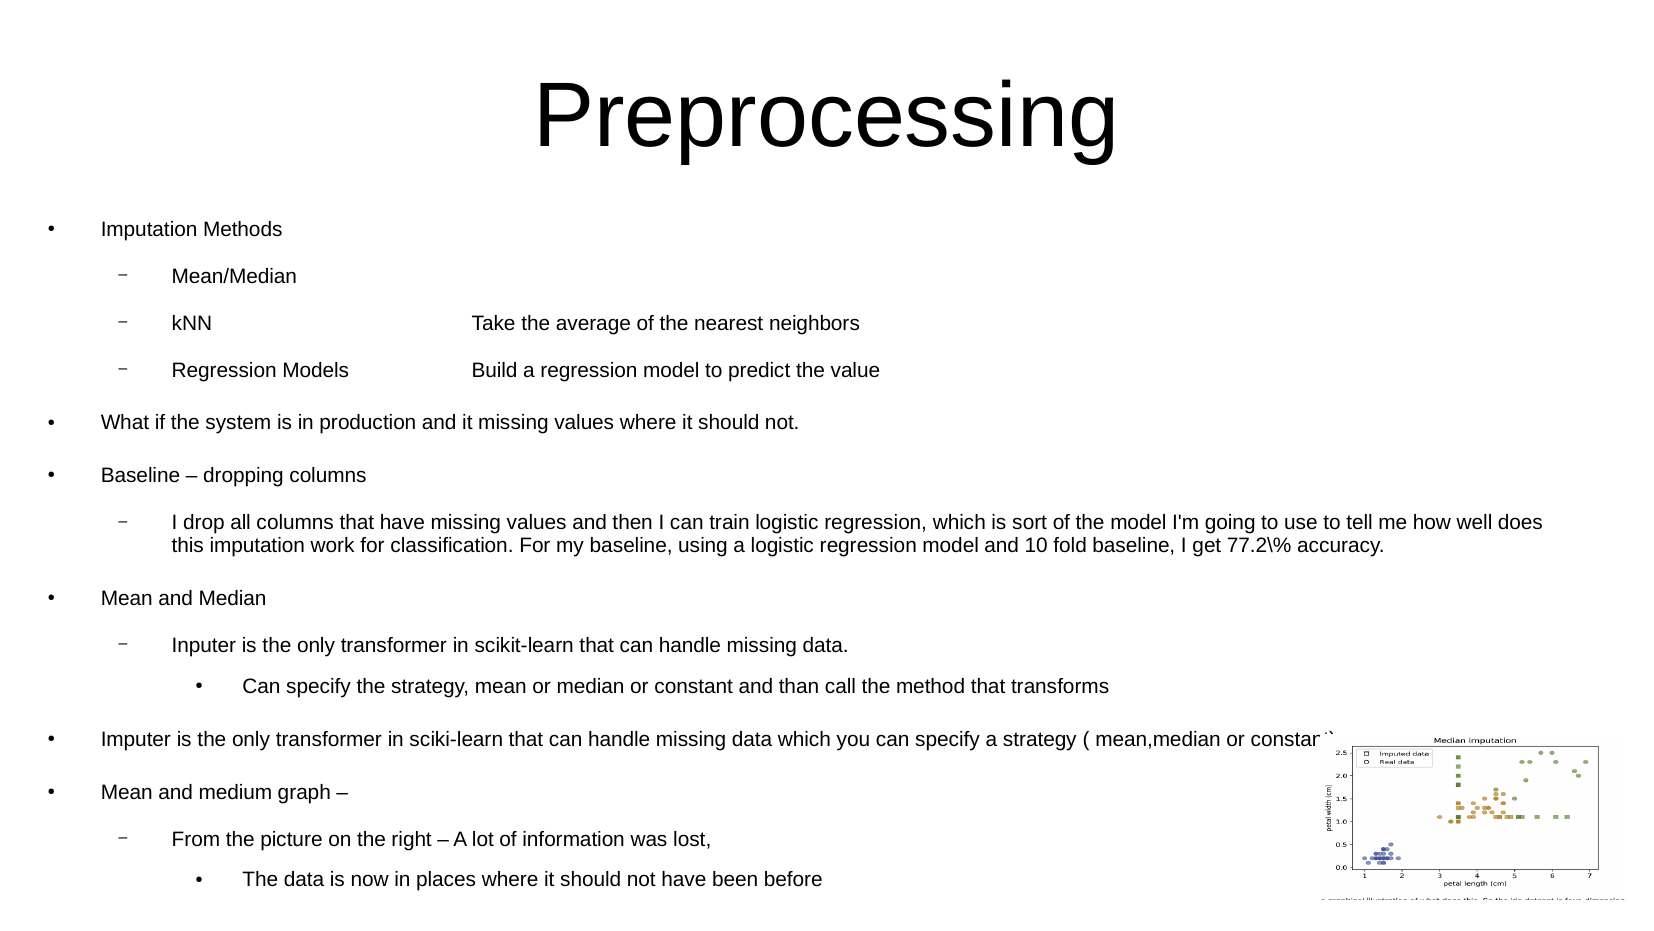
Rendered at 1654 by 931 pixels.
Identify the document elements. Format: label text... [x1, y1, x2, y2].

picture [1320, 734, 1626, 901]
title Preprocessing [82, 37, 1571, 193]
list Imputation Methods Mean/Median kNN Take the average of the nearest neighbors Regression Models Build a regression model to predict the value What if the system is in production and it missing values where it should not. Baseline – dropping columns I drop all columns that have missing values and then I can train logistic regression, which is sort of the model I'm going to use to tell me how well does this imputation work for classification. For my baseline, using a logistic regression model and 10 fold baseline, I get 77.2\% accuracy. Mean and Median Inputer is the only transformer in scikit-learn that can handle missing data. Can specify the strategy, mean or median or constant and than call the method that transforms Imputer is the only transformer in sciki-learn that can handle missing data which you can specify a strategy ( mean,median or constant) Mean and medium graph – From the picture on the right – A lot of information was lost, The data is now in places where it should not have been before [30, 217, 1571, 901]
